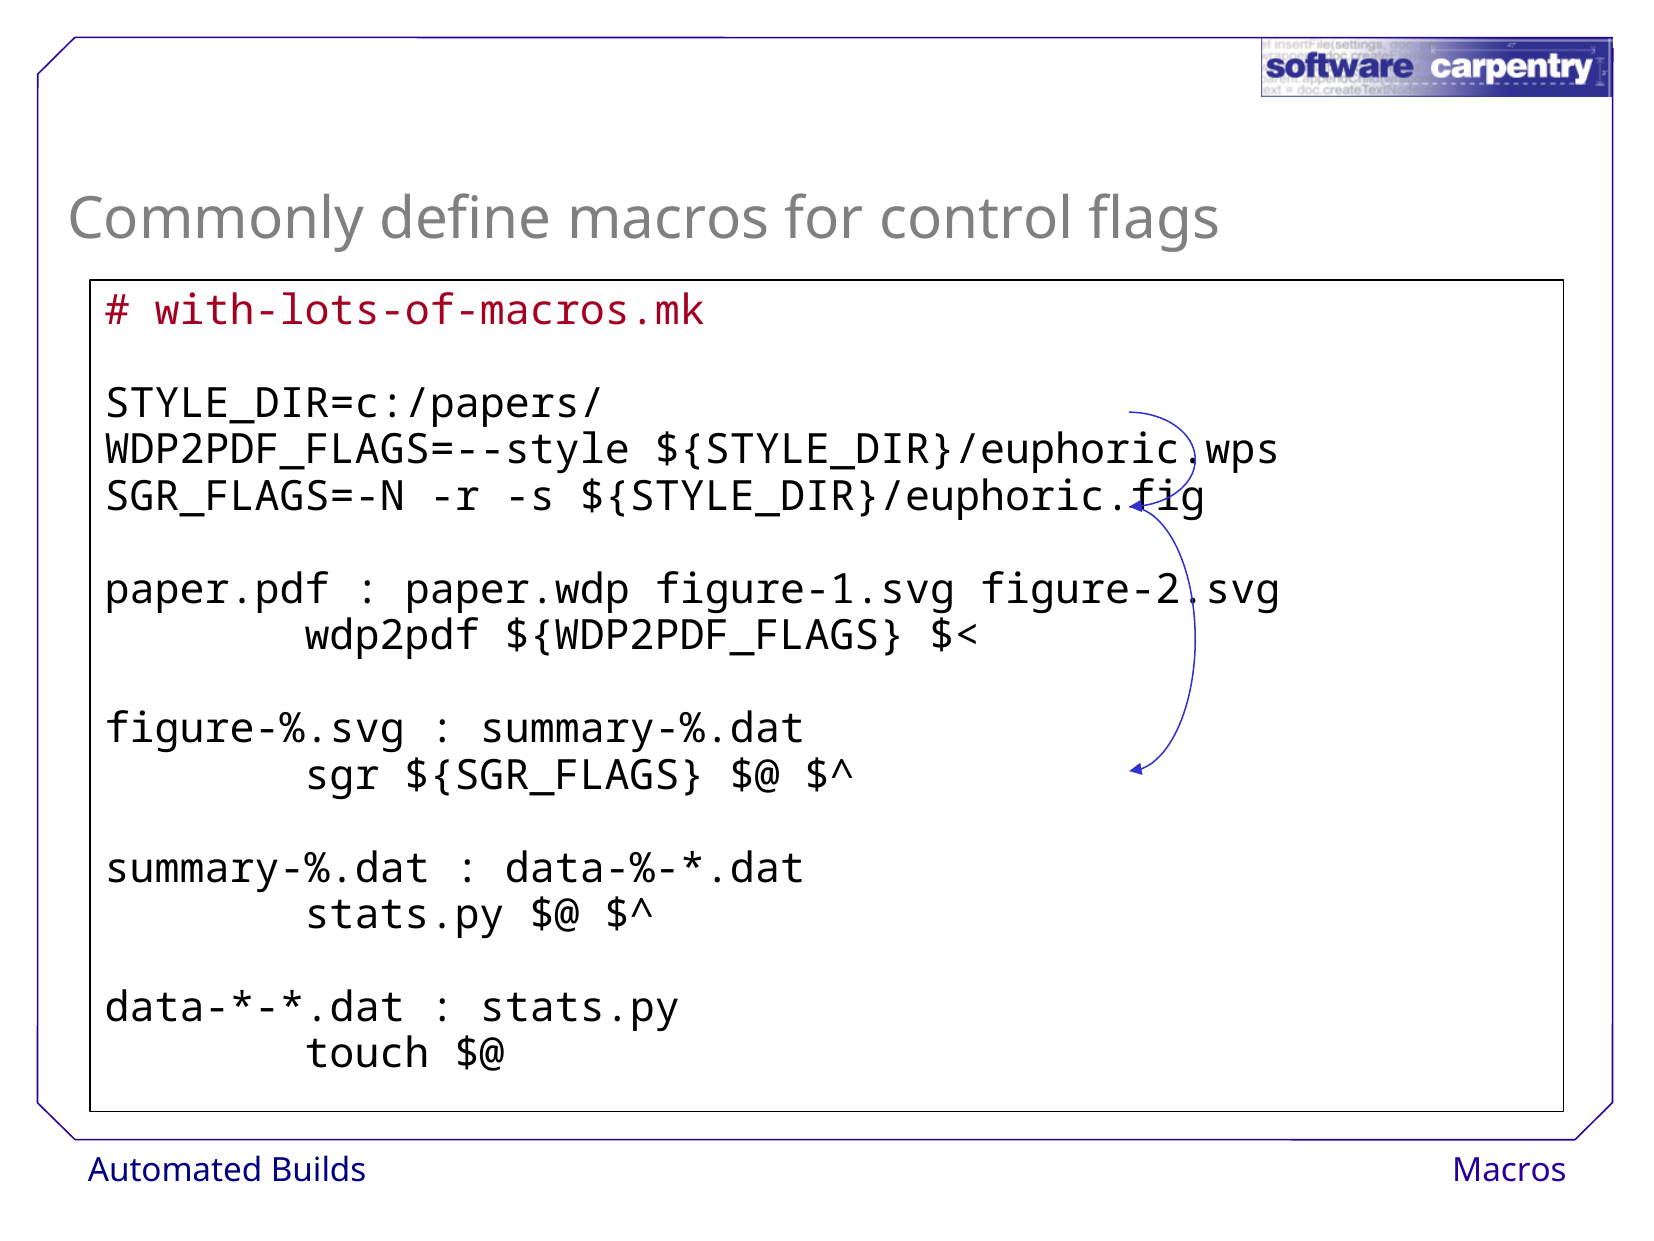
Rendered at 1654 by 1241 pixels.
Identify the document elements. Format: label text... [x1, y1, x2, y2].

text_box # with-lots-of-macros.mk STYLE_DIR=c:/papers/ WDP2PDF_FLAGS=--style ${STYLE_DIR}/euphoric.wps SGR_FLAGS=-N -r -s ${STYLE_DIR}/euphoric.fig paper.pdf : paper.wdp figure-1.svg figure-2.svg wdp2pdf ${WDP2PDF_FLAGS} $< figure-%.svg : summary-%.dat sgr ${SGR_FLAGS} $@ $^ summary-%.dat : data-%-*.dat stats.py $@ $^ data-*-*.dat : stats.py touch $@ [89, 279, 1564, 1112]
picture [1261, 39, 1613, 97]
text_box Commonly define macros for control flags [52, 138, 1386, 259]
